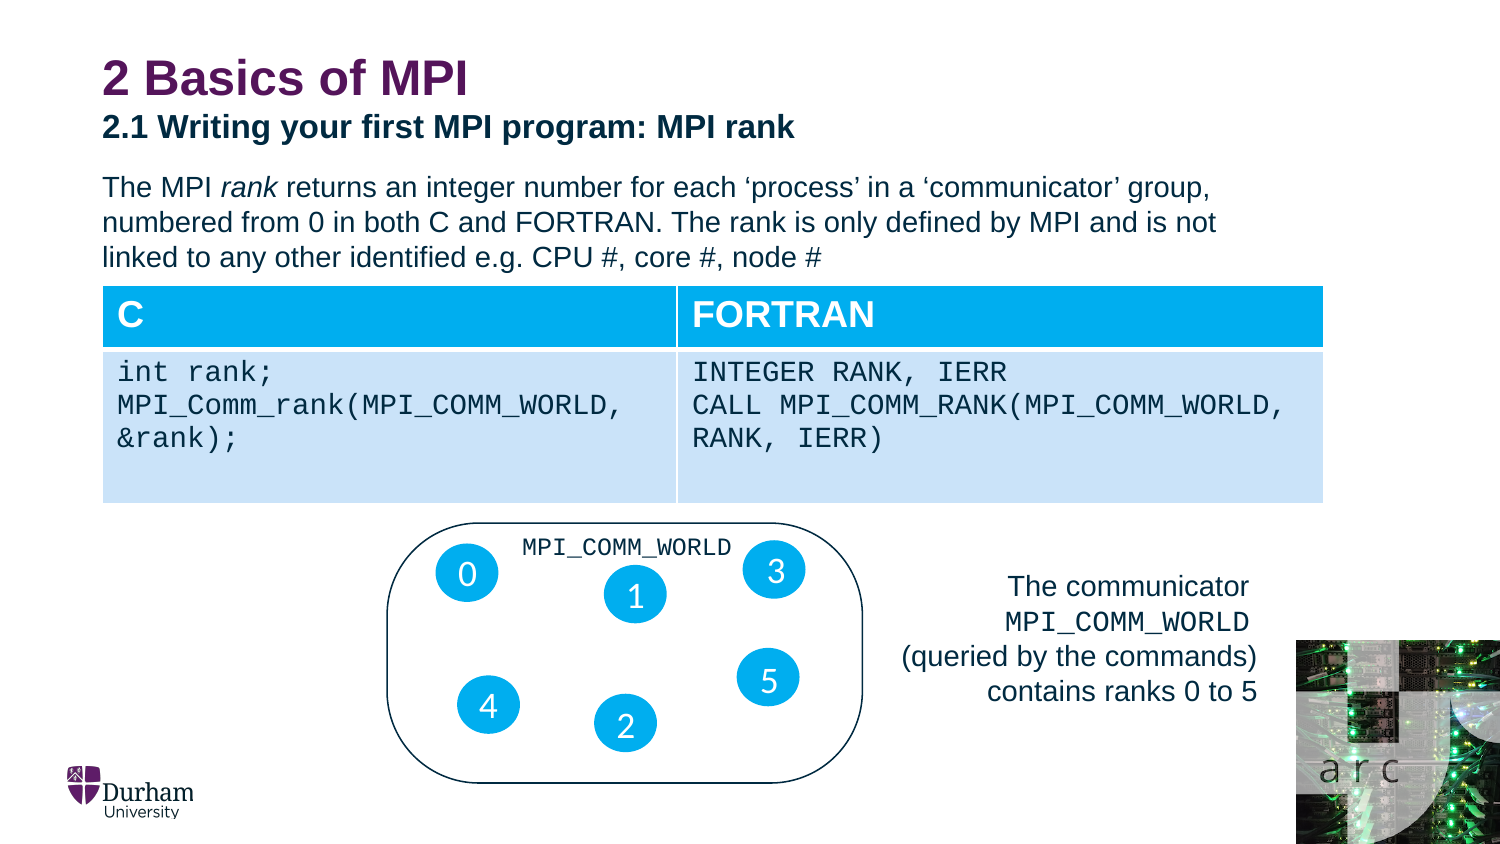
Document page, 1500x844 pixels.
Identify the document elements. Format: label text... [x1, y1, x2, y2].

text_box [653, 569, 667, 619]
list The MPI rank returns an integer number for each ‘process’ in a ‘communicator’ group, numbered from 0 in both C and FORTRAN. The rank is only defined by MPI and is not linked to any other identified e.g. CPU #, core #, node # The communicator MPI_COMM_WORLD (queried by the commands) contains ranks 0 to 5 [101, 167, 1258, 285]
text_box [787, 653, 800, 701]
text_box [644, 699, 657, 747]
table_cell int rank; MPI_Comm_rank(MPI_COMM_WORLD, &rank); [103, 352, 676, 503]
text_box 1 [610, 568, 653, 624]
text_box 2 [601, 693, 644, 754]
text_box [506, 680, 520, 729]
text_box 4 [463, 673, 506, 734]
text_box [736, 658, 744, 696]
text_box [603, 576, 610, 612]
text_box [485, 548, 499, 597]
text_box [794, 546, 806, 593]
text_box MPI_COMM_WORLD [507, 522, 766, 568]
text_box [594, 704, 601, 742]
text_box 0 [443, 541, 485, 602]
table_cell INTEGER RANK, IERR CALL MPI_COMM_RANK(MPI_COMM_WORLD, RANK, IERR) [678, 352, 1323, 503]
text_box 3 [751, 538, 794, 599]
text_box [435, 553, 443, 592]
text_box 5 [744, 648, 787, 709]
text_box [742, 568, 751, 590]
picture [1296, 640, 1500, 844]
picture [67, 766, 193, 819]
title 2 Basics of MPI 2.1 Writing your first MPI program: MPI rank [101, 45, 1399, 187]
table_header FORTRAN [678, 286, 1323, 347]
table_header C [103, 286, 676, 347]
text_box [457, 687, 463, 722]
